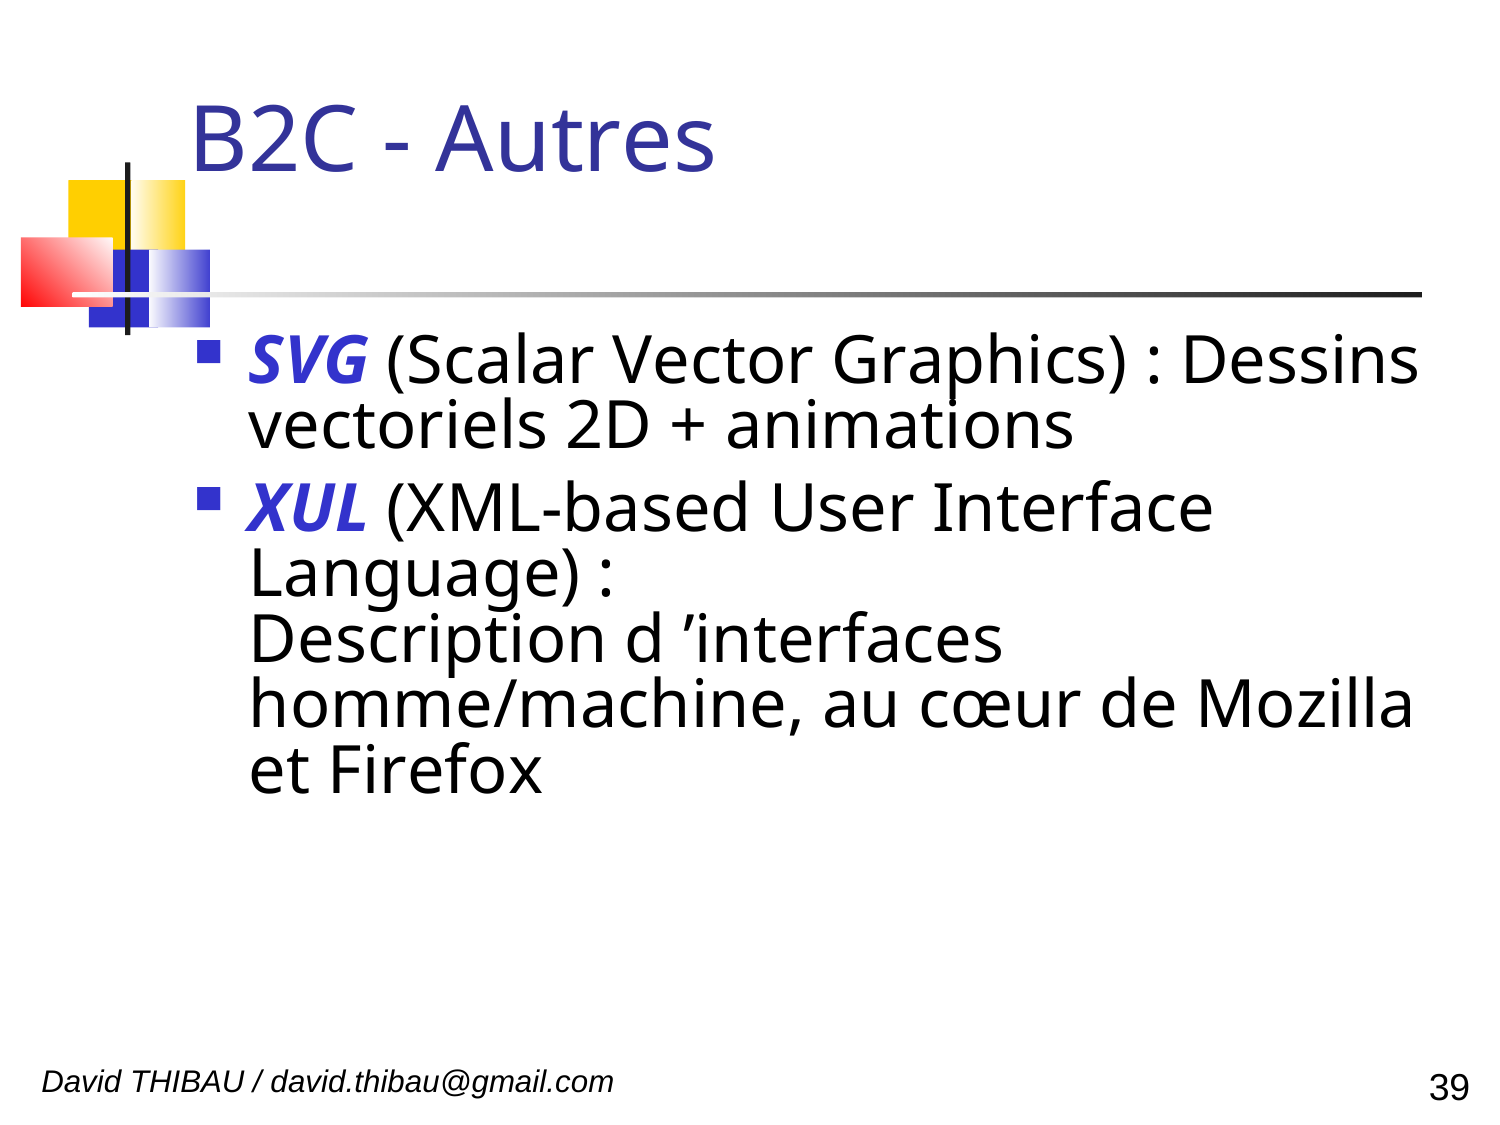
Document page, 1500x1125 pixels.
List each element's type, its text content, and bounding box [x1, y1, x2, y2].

list SVG (Scalar Vector Graphics) : Dessins vectoriels 2D + animations XUL (XML-based User Interface Language) : Description d ’interfaces homme/machine, au cœur de Mozilla et Firefox [193, 330, 1469, 1047]
title B2C - Autres [188, 13, 1467, 275]
